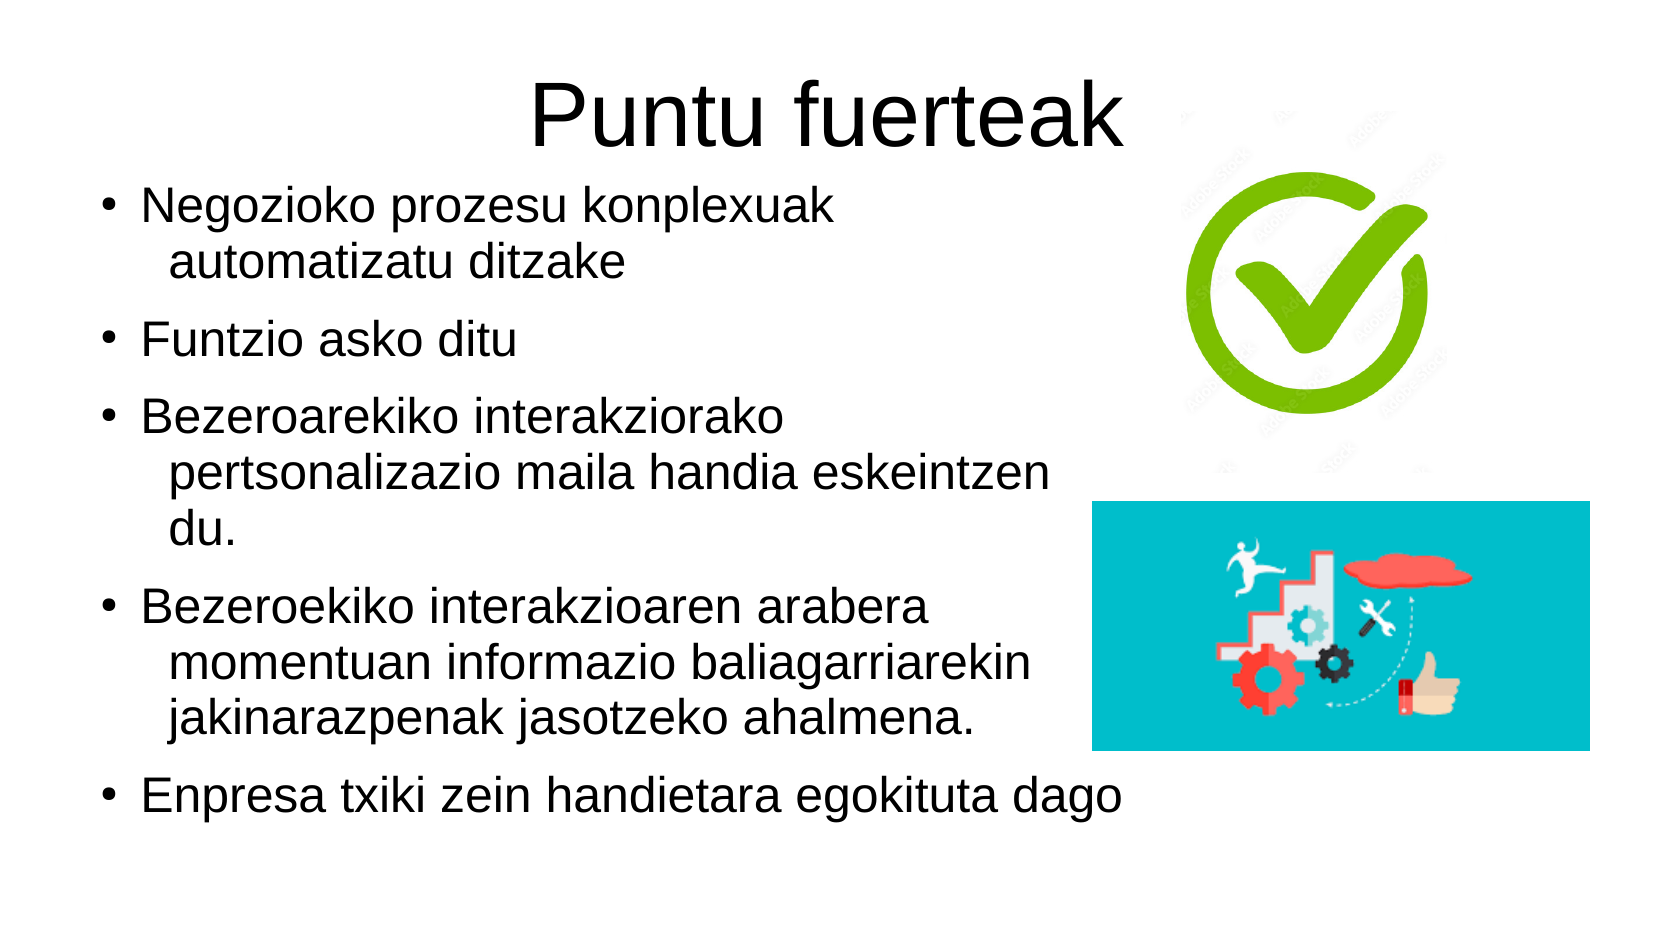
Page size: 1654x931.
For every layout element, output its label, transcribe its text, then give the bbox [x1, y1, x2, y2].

title Puntu fuerteak [82, 37, 1571, 193]
picture [1092, 501, 1590, 751]
picture [1181, 111, 1447, 473]
list Negozioko prozesu konplexuak automatizatu ditzake Funtzio asko ditu Bezeroarekiko interakziorako pertsonalizazio maila handia eskeintzen du. Bezeroekiko interakzioaren arabera momentuan informazio baliagarriarekin jakinarazpenak jasotzeko ahalmena. Enpresa txiki zein handietara egokituta dago [59, 177, 1128, 875]
